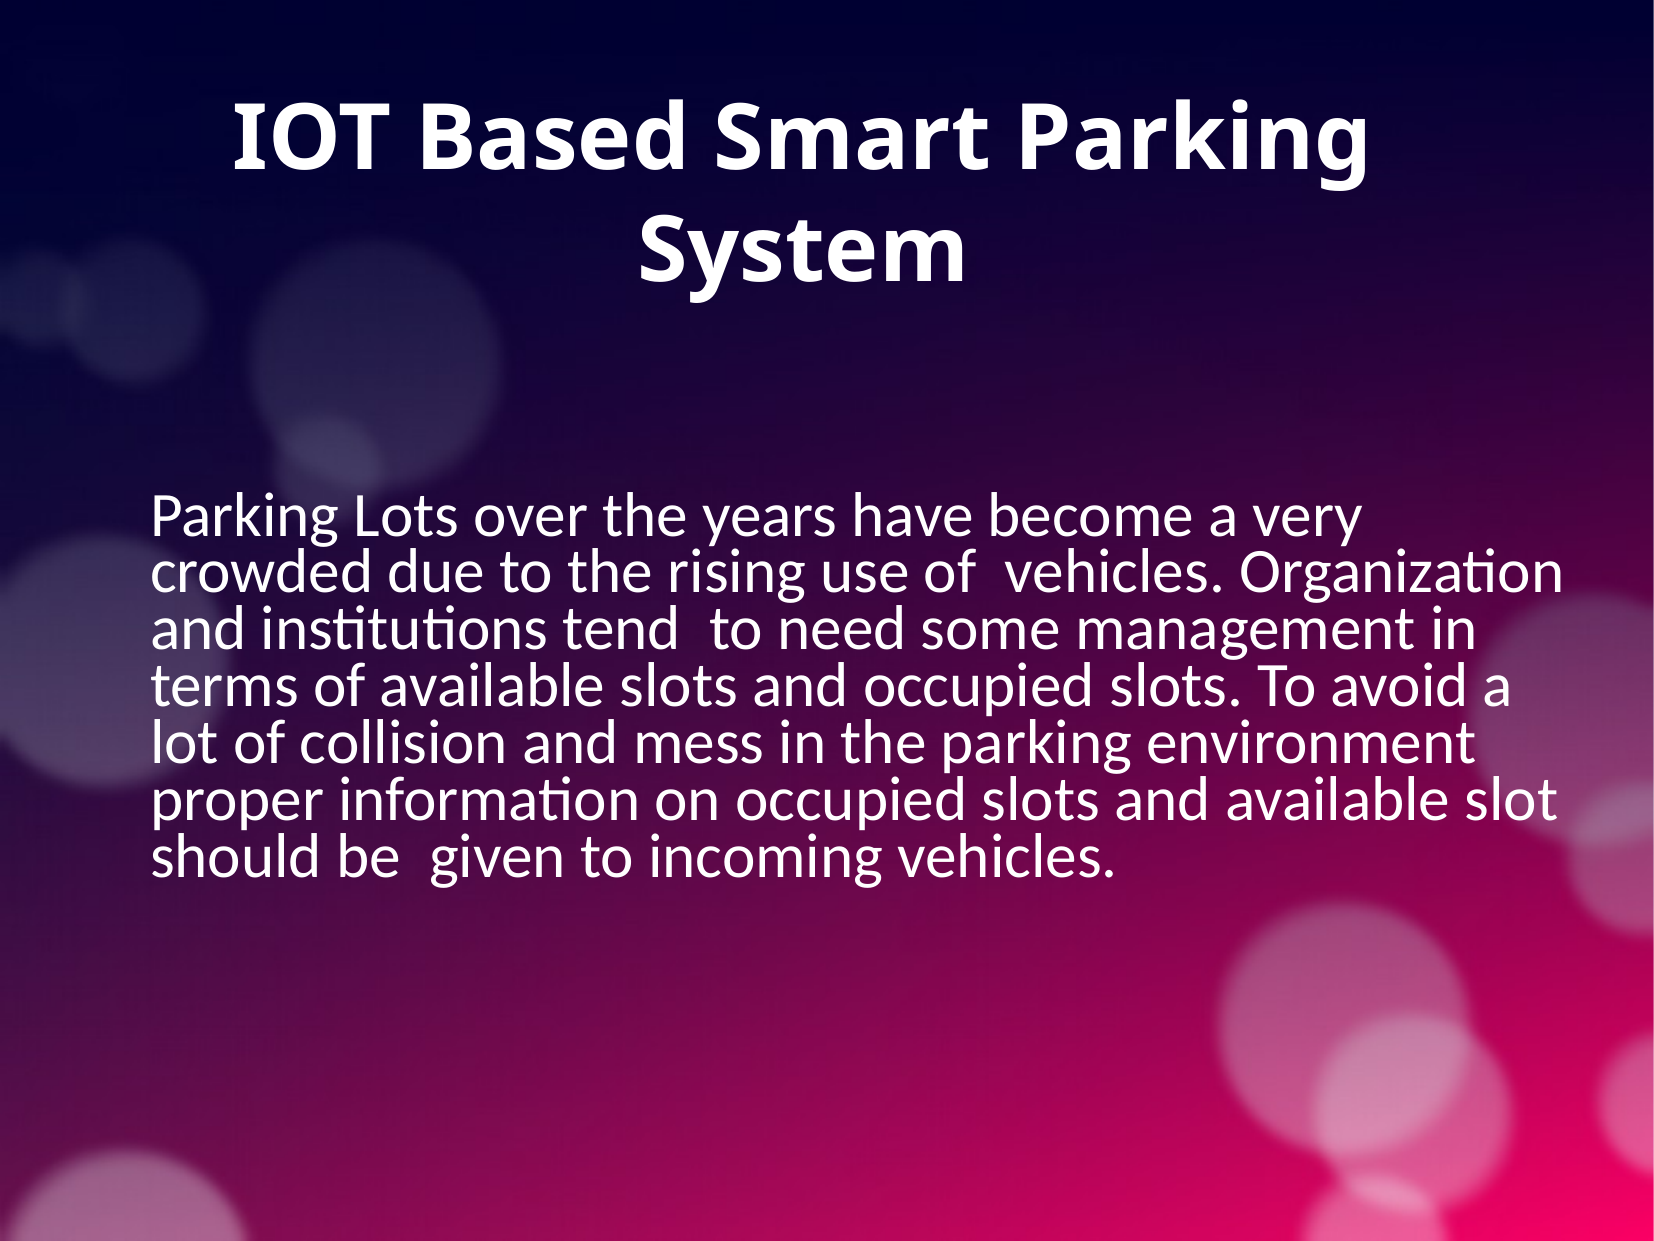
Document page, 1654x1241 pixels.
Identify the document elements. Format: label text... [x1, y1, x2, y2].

picture [0, 0, 1654, 1241]
title IOT Based Smart Parking System [59, 88, 1548, 296]
list Parking Lots over the years have become a very crowded due to the rising use of vehicles. Organization and institutions tend to need some management in terms of available slots and occupied slots. To avoid a lot of collision and mess in the parking environment proper information on occupied slots and available slot should be given to incoming vehicles. [82, 490, 1571, 934]
